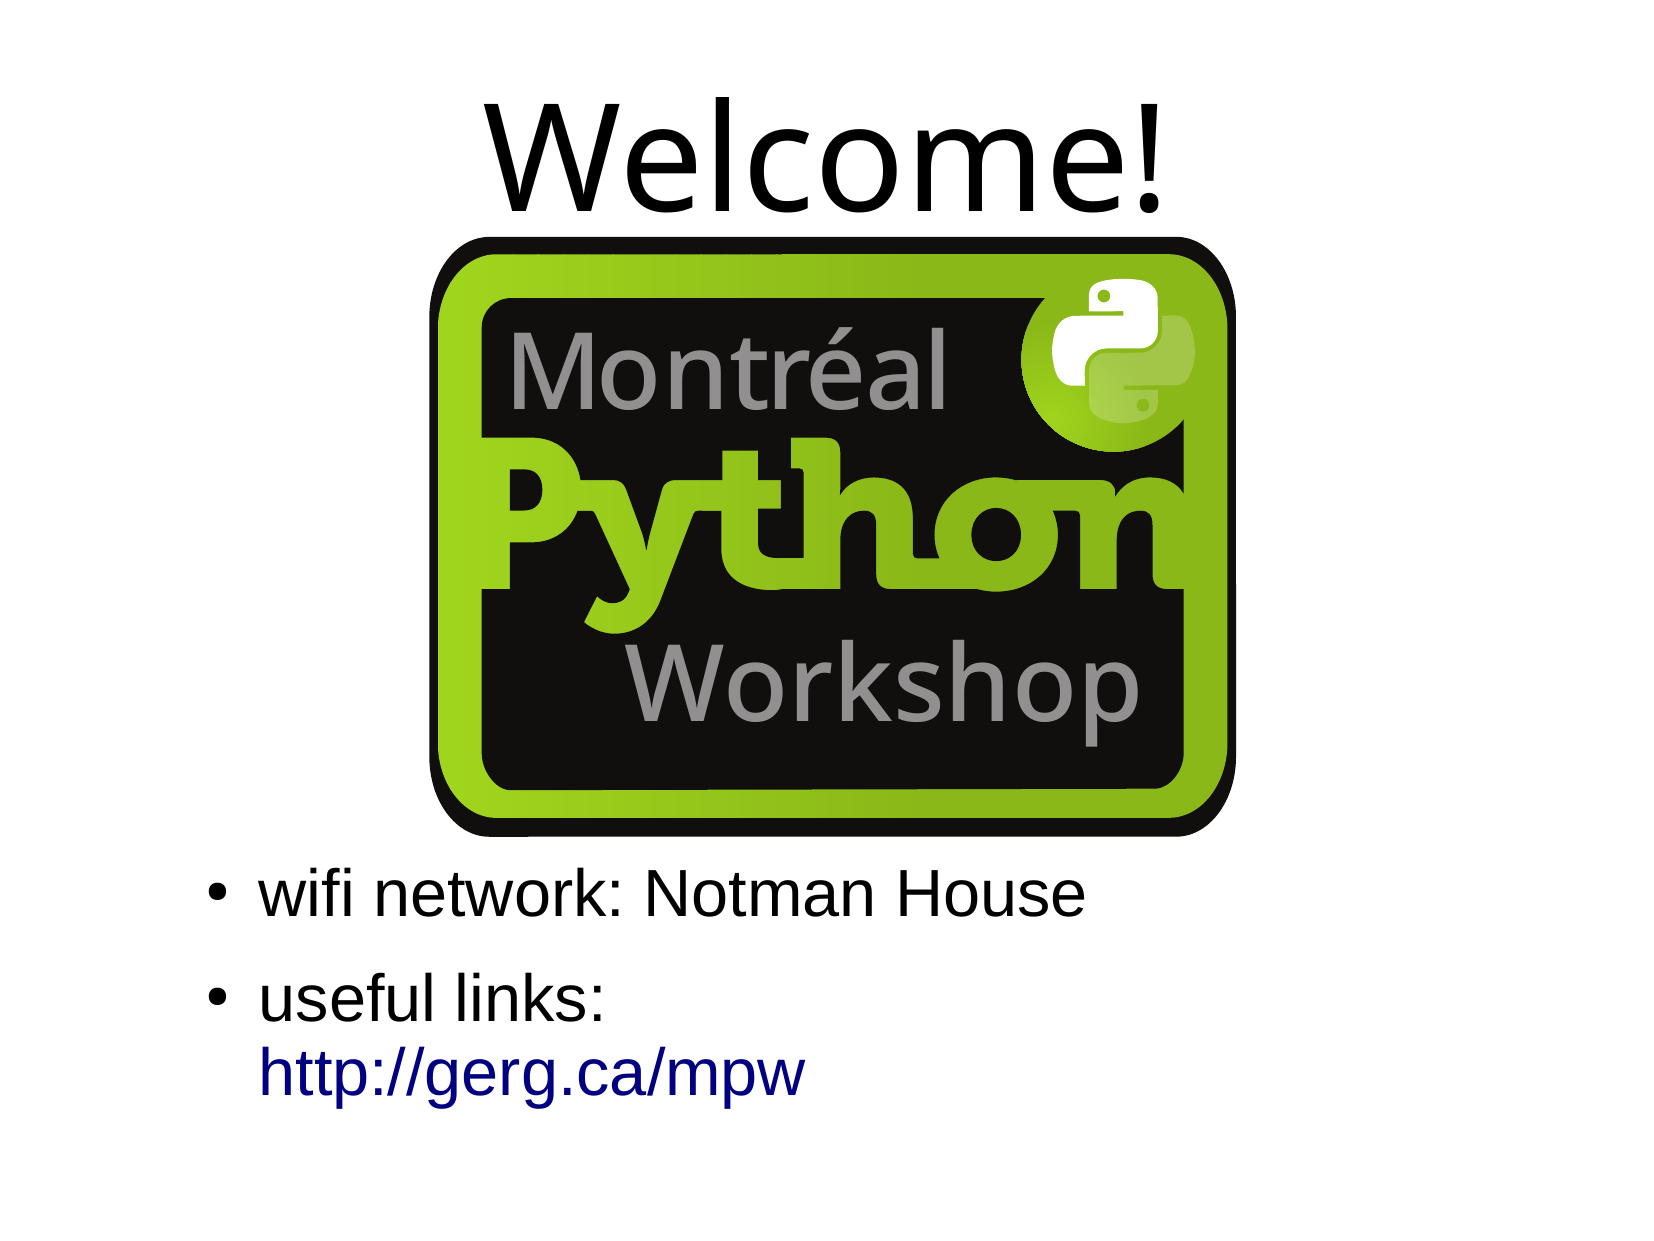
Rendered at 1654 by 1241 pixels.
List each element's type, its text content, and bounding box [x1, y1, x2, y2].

picture [388, 231, 1266, 910]
list wifi network: Notman House useful links: http://gerg.ca/mpw [187, 856, 1433, 1205]
title Welcome! [82, 49, 1571, 257]
